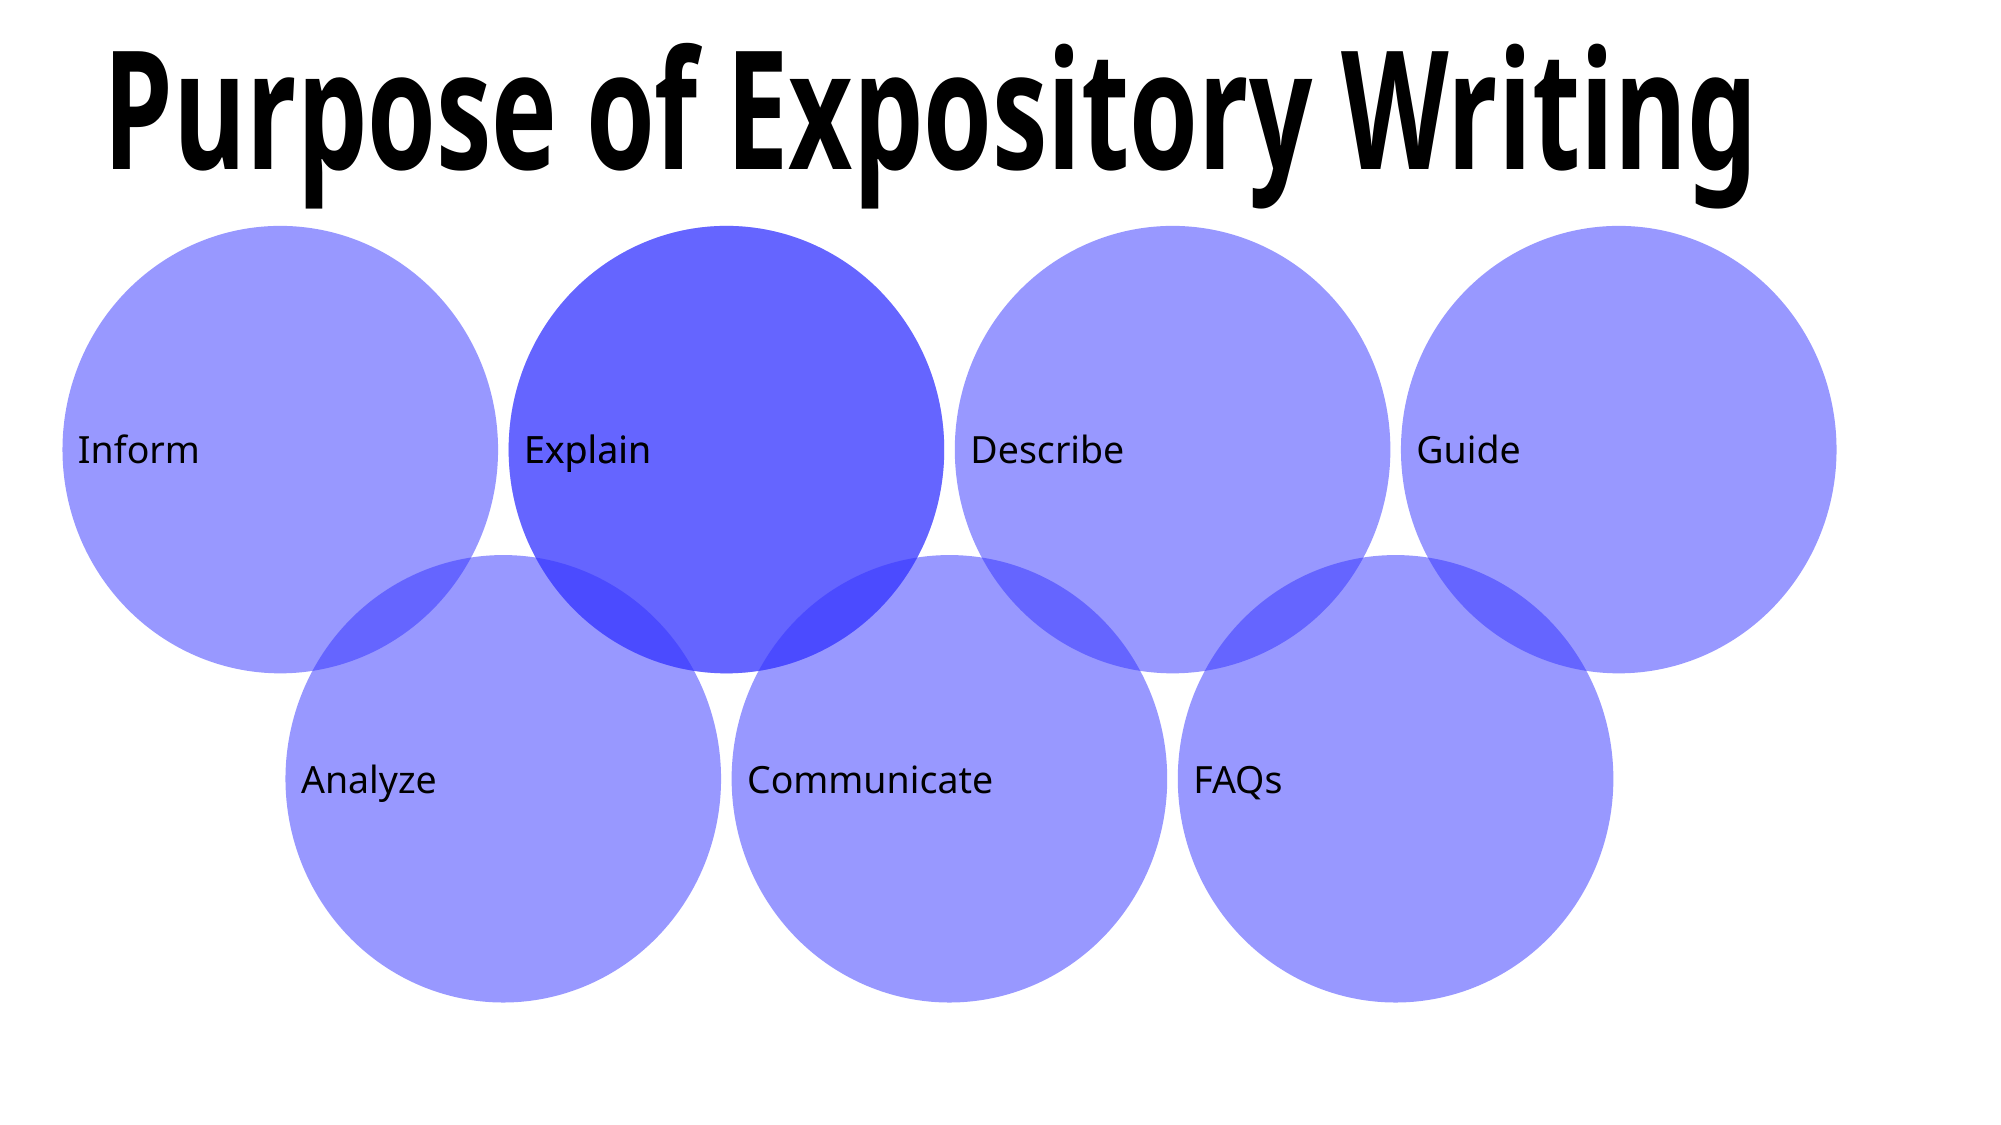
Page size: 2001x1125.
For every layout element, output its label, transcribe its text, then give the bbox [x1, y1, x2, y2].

text_box FAQs [1177, 555, 1614, 1003]
text_box Describe [954, 225, 1391, 674]
title Purpose of Expository Writing [89, 0, 1815, 218]
text_box Analyze [285, 555, 722, 1003]
text_box Guide [1400, 225, 1837, 674]
text_box Explain [508, 225, 945, 674]
text_box Communicate [731, 555, 1168, 1003]
text_box Inform [62, 225, 499, 674]
